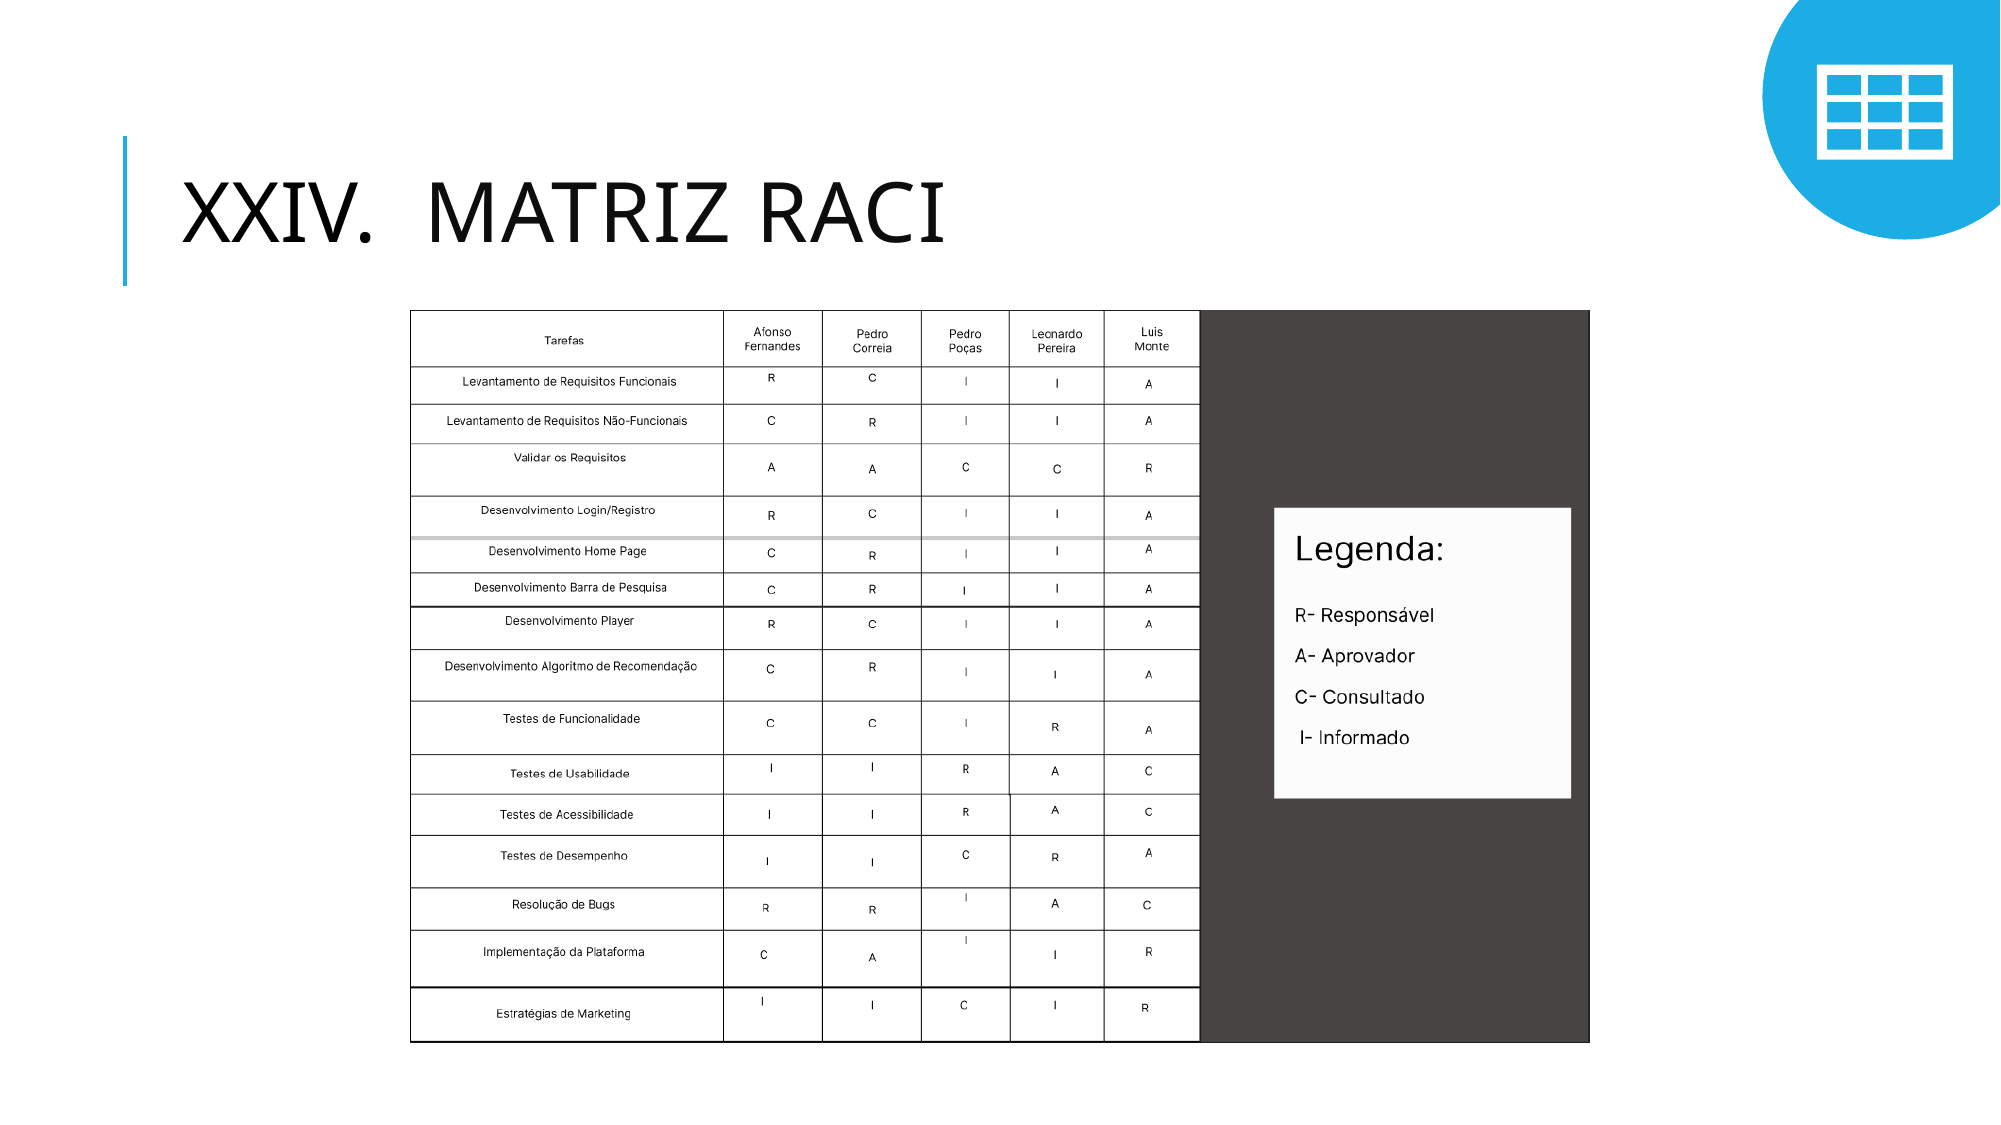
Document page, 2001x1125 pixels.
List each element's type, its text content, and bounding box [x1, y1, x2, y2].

picture [410, 310, 1590, 1043]
text_box [1762, 0, 2000, 240]
title Matriz Raci [168, 96, 1763, 343]
